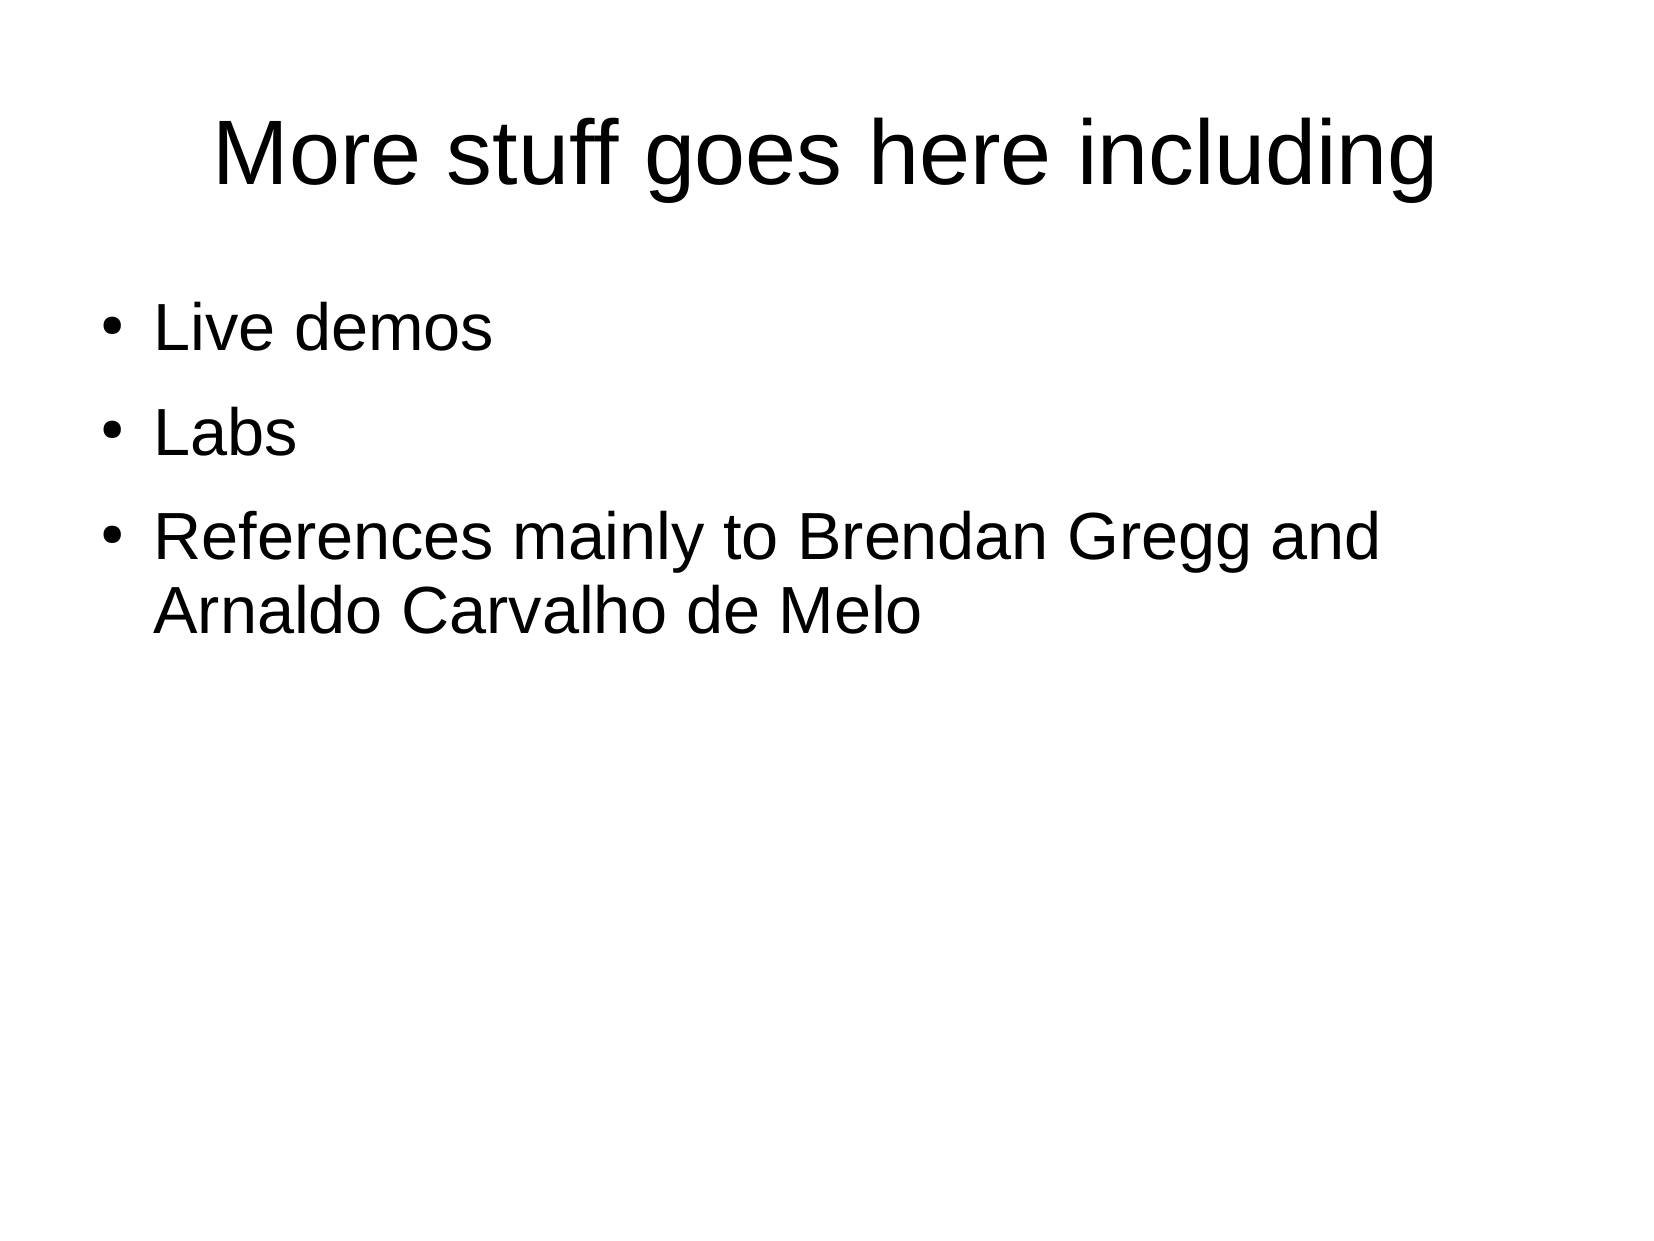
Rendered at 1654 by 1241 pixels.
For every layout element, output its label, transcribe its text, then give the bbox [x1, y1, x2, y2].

list Live demos Labs References mainly to Brendan Gregg and Arnaldo Carvalho de Melo [82, 290, 1571, 1010]
title More stuff goes here including [82, 49, 1571, 257]
